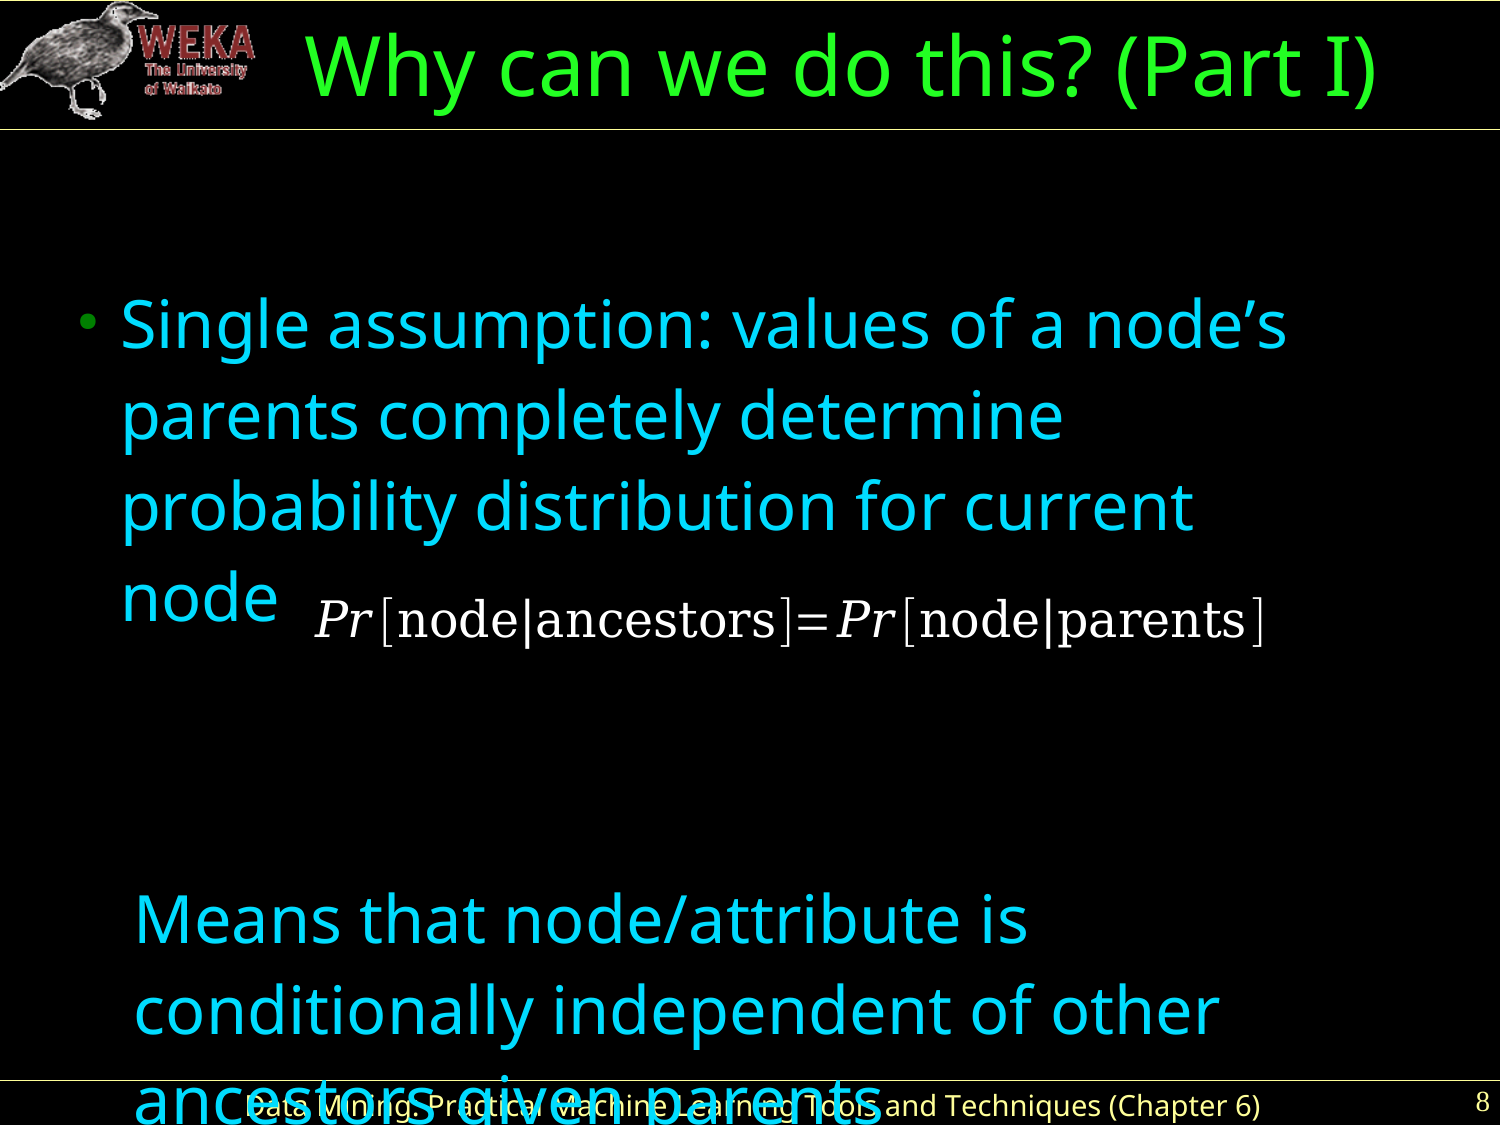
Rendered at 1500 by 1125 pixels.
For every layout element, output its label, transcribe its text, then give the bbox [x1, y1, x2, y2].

title Why can we do this? (Part I) [289, 0, 1500, 159]
text_box Single assumption: values of a node’s parents completely determine probability distribution for current node Means that node/attribute is conditionally independent of other ancestors given parents [62, 269, 1388, 986]
chart [306, 590, 1270, 650]
picture [0, 1, 266, 129]
